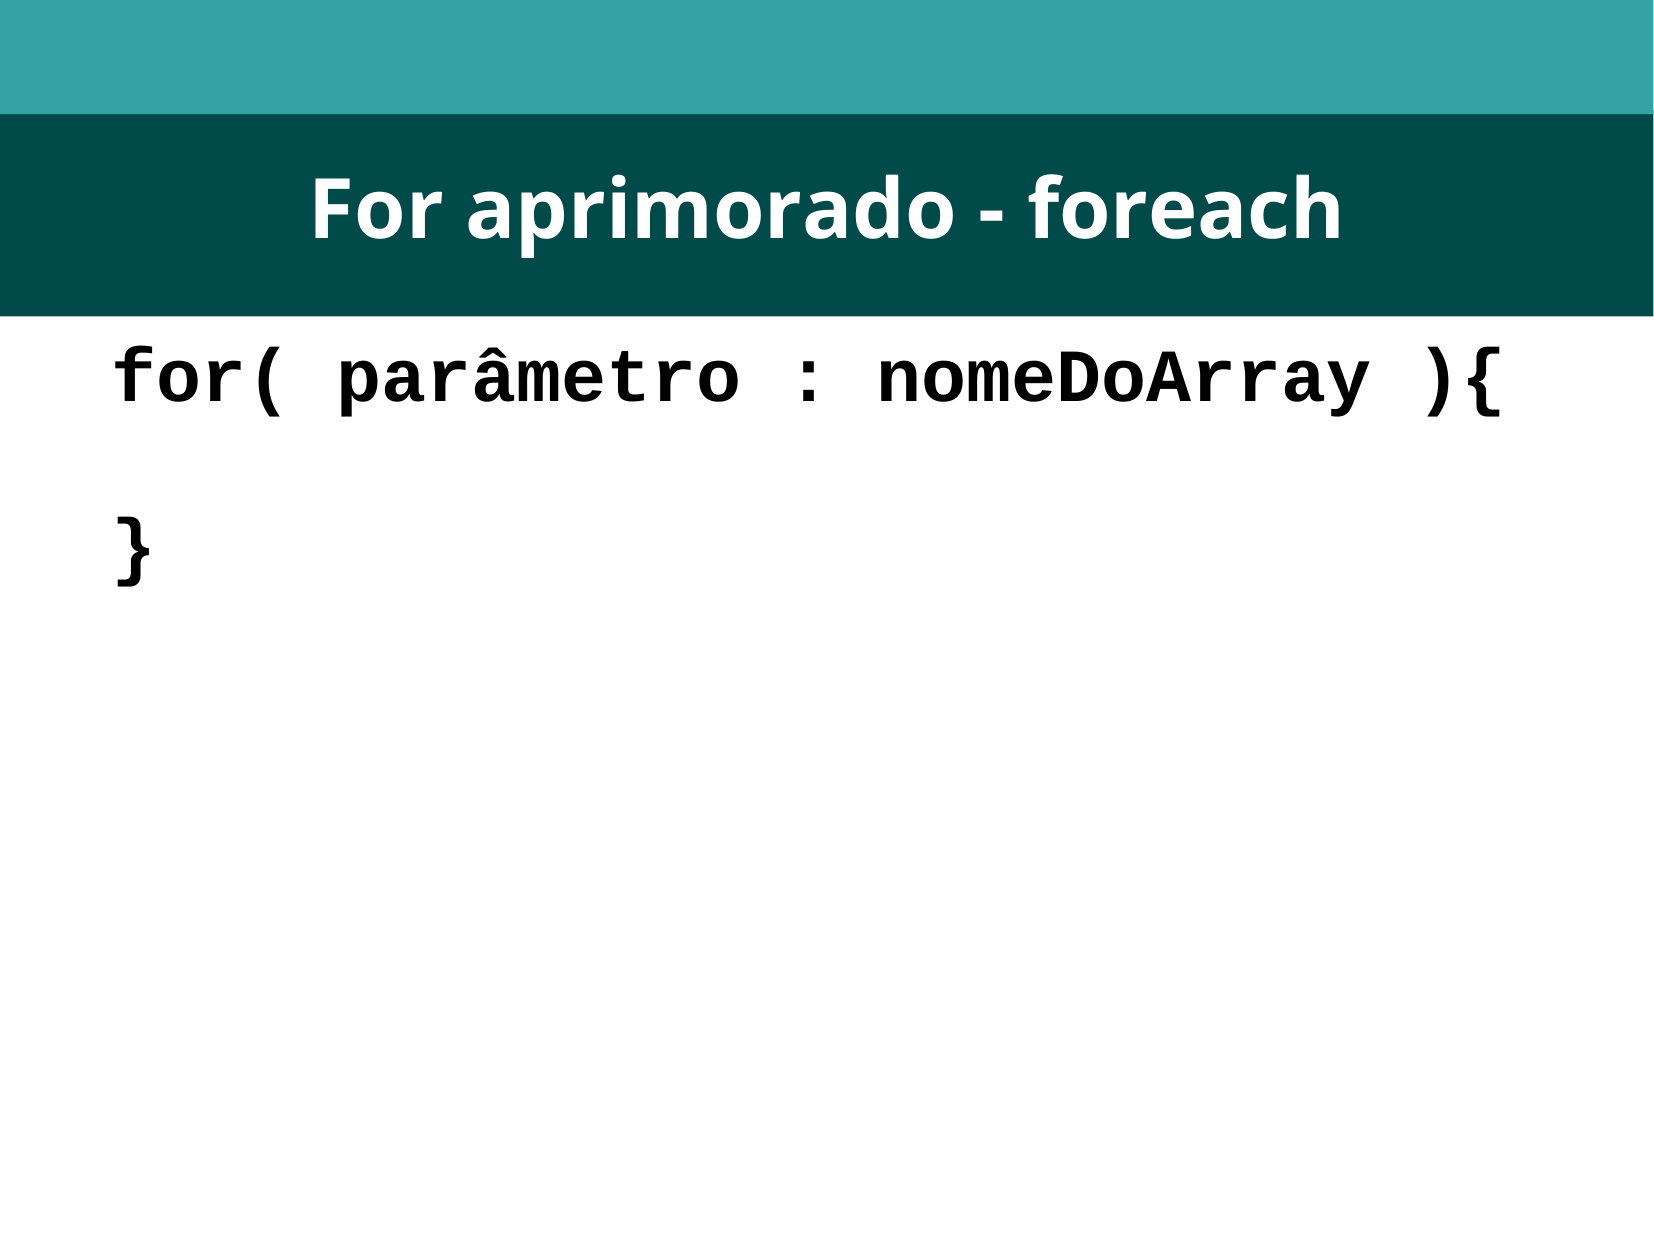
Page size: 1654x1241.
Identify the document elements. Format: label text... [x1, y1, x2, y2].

title For aprimorado - foreach [121, 102, 1534, 311]
text_box for( parâmetro : nomeDoArray ){ } [94, 338, 1575, 1109]
